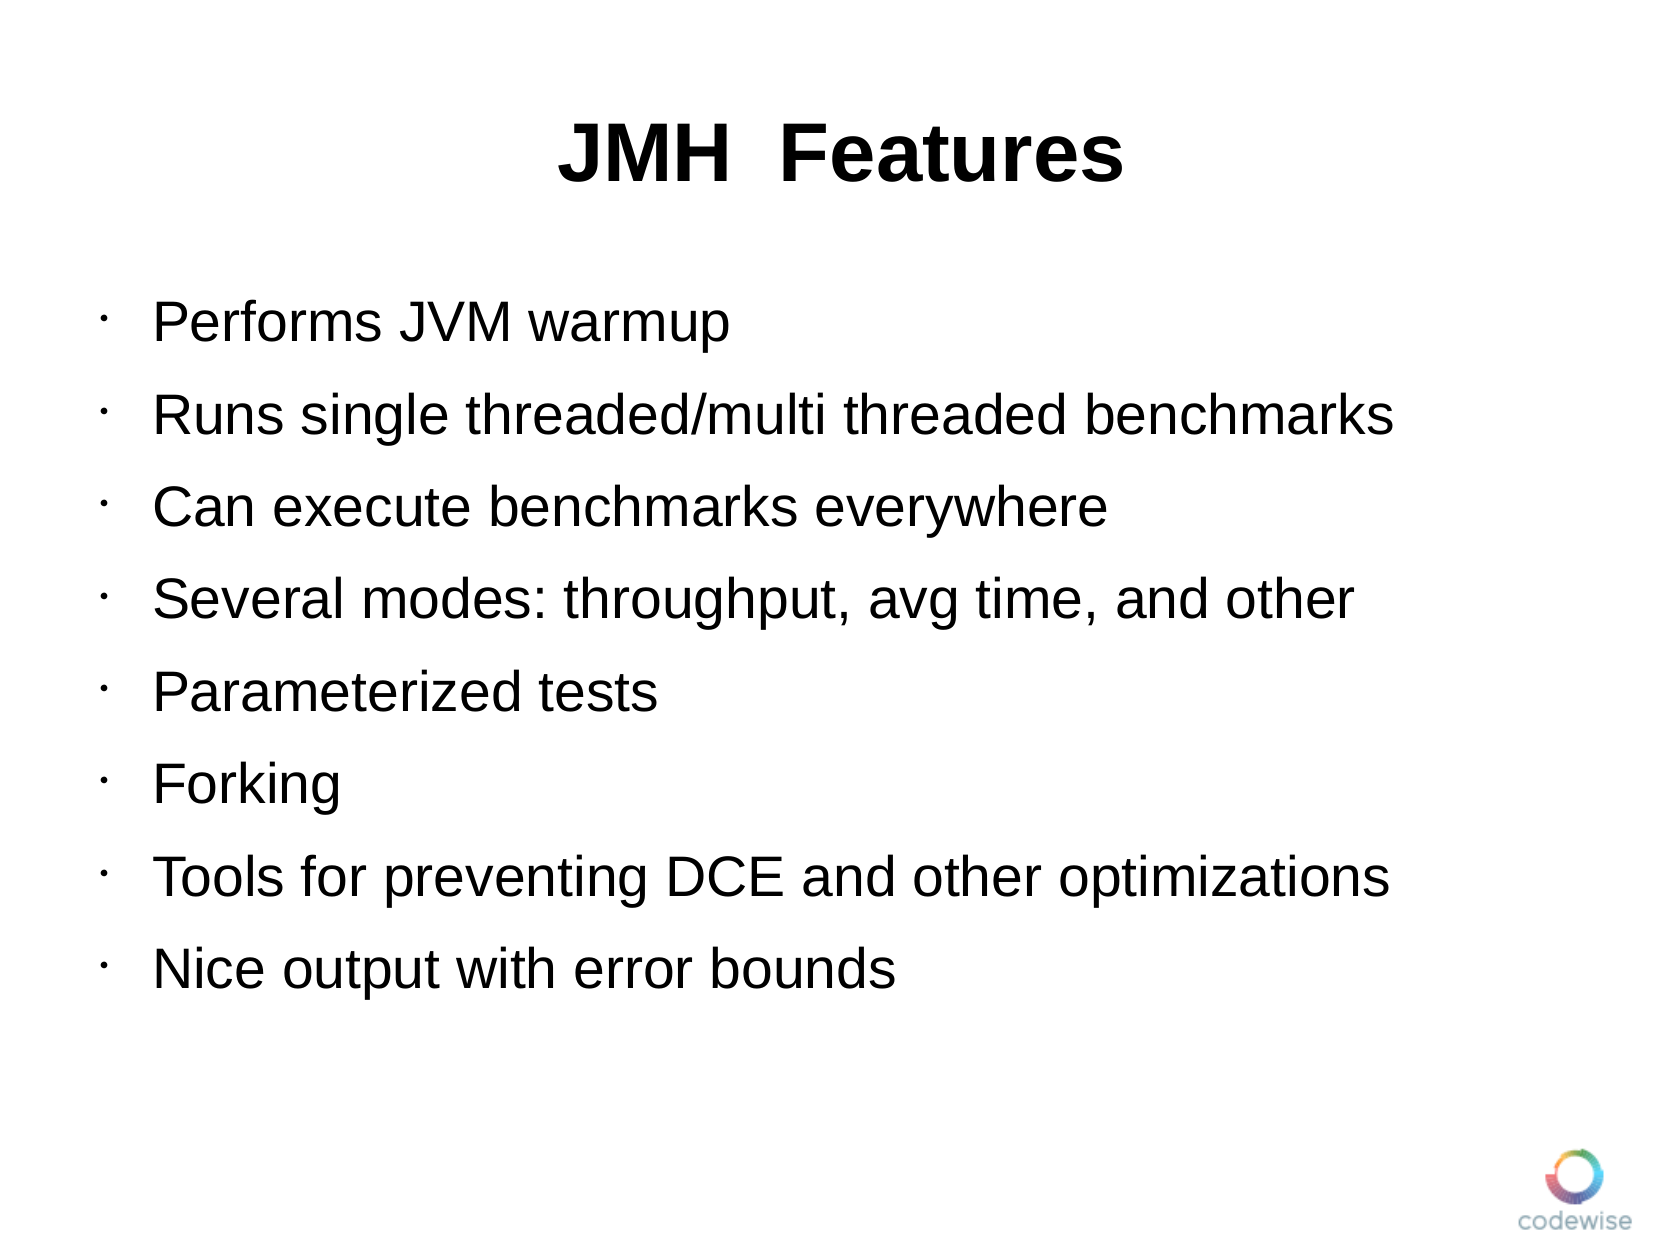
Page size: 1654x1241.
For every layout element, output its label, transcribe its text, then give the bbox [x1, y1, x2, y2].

picture [1497, 1146, 1654, 1241]
list Performs JVM warmup Runs single threaded/multi threaded benchmarks Can execute benchmarks everywhere Several modes: throughput, avg time, and other Parameterized tests Forking Tools for preventing DCE and other optimizations Nice output with error bounds [82, 290, 1538, 1010]
title JMH Features [82, 49, 1571, 257]
